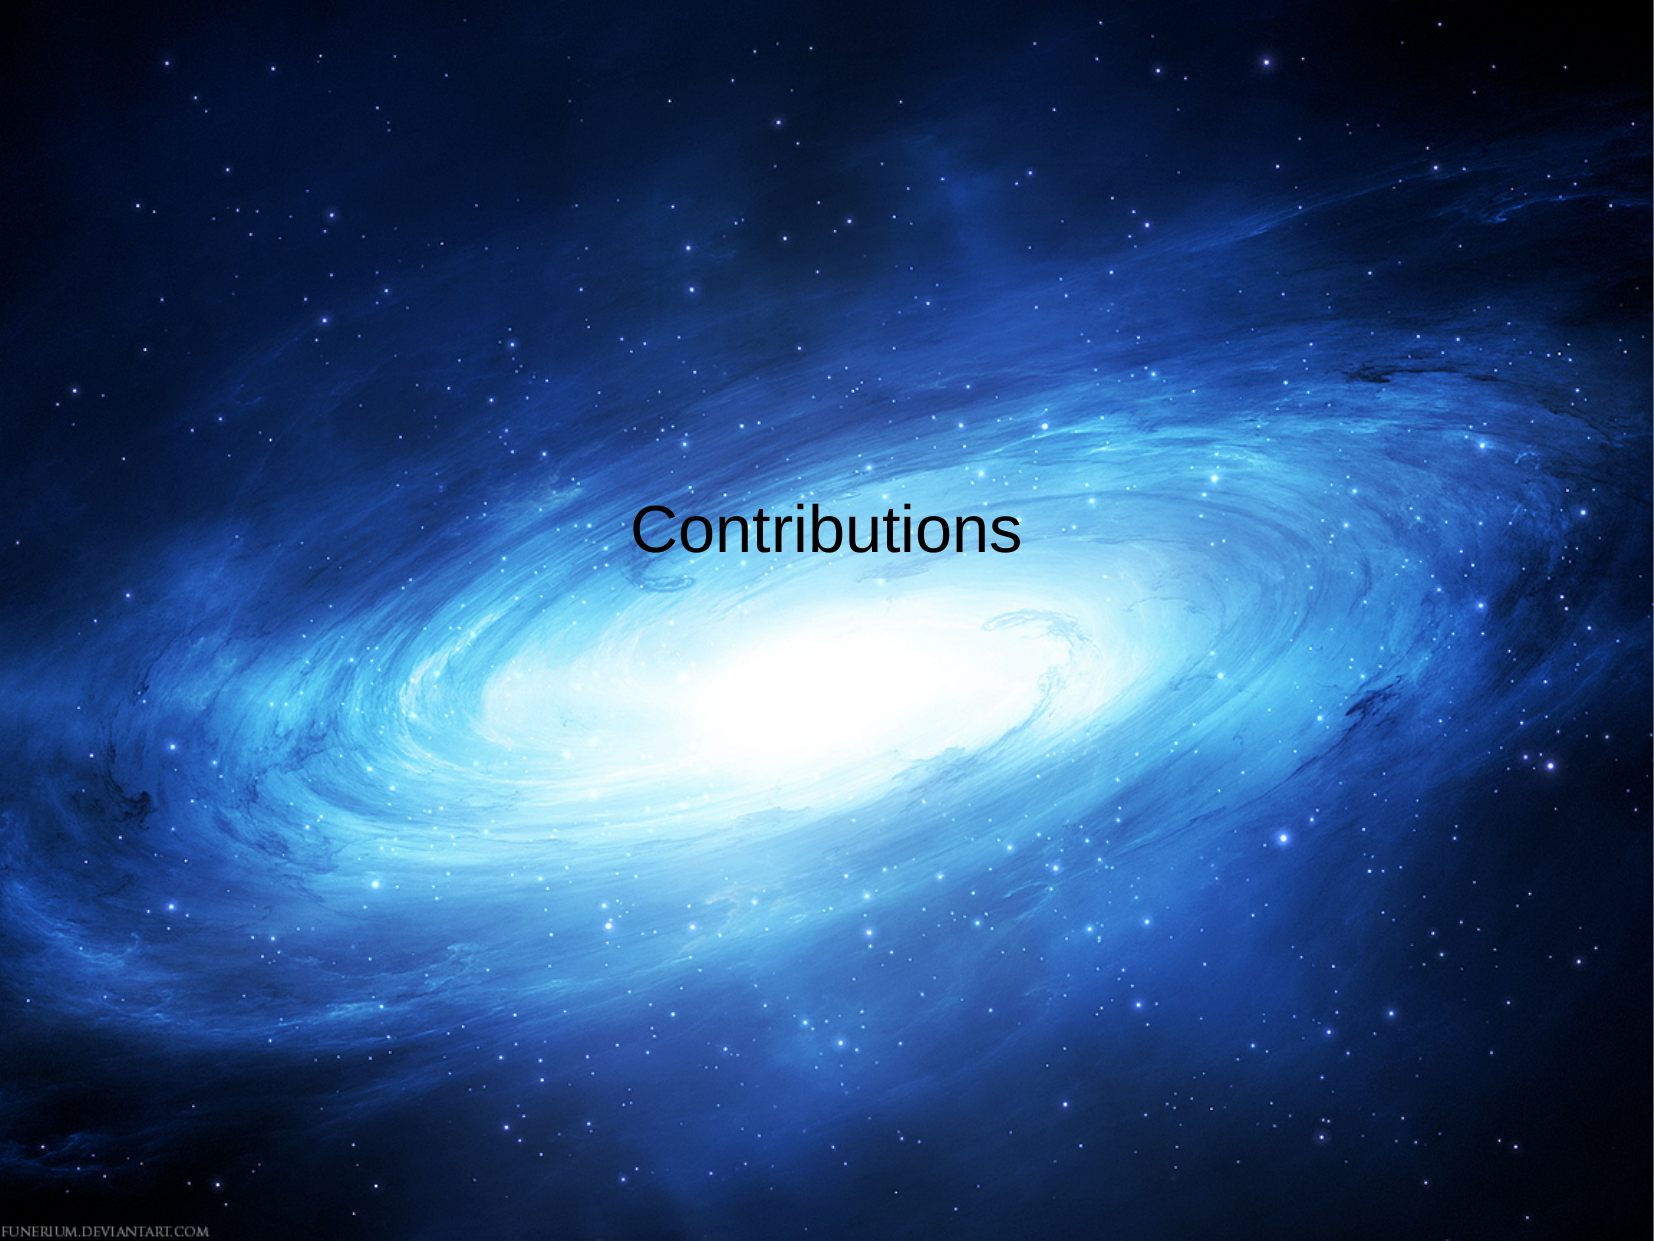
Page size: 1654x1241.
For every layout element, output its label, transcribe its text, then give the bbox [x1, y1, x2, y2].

picture [0, 0, 1654, 1241]
subtitle Contributions [82, 49, 1571, 1010]
